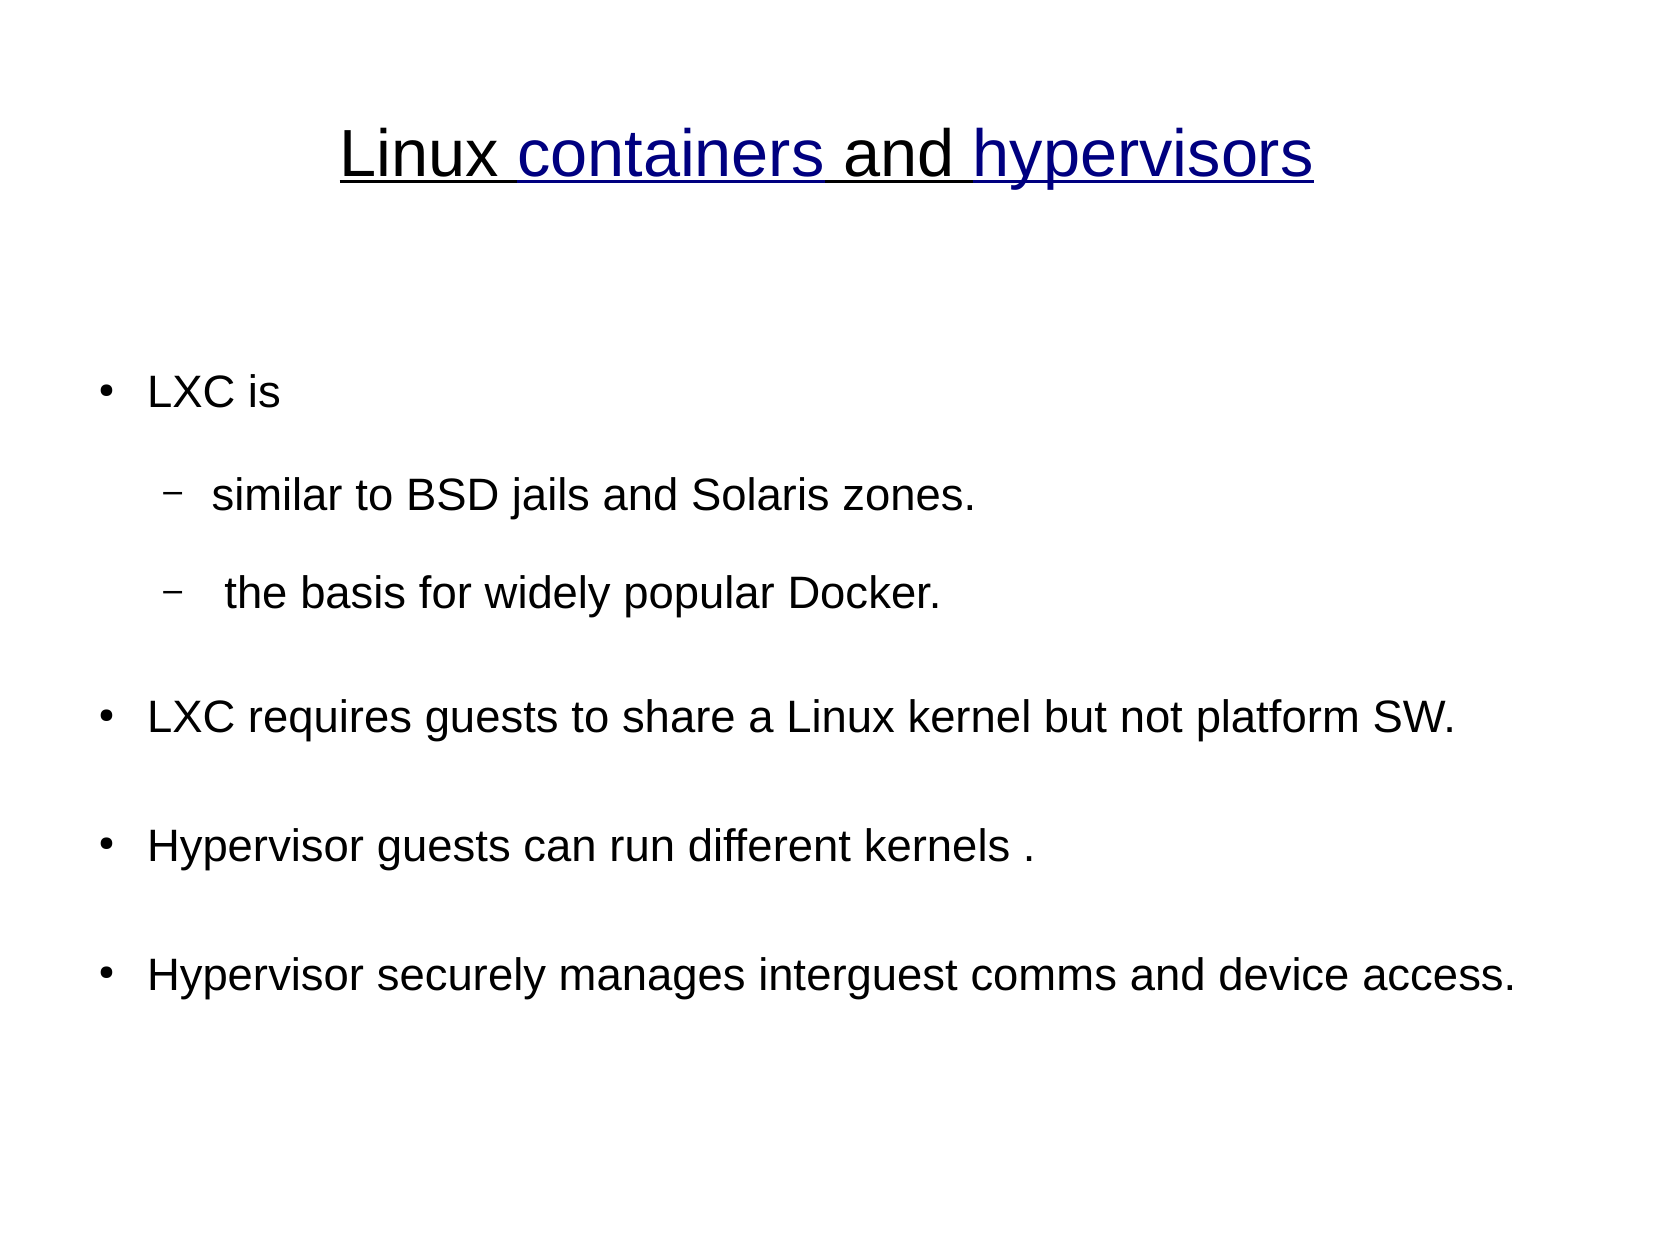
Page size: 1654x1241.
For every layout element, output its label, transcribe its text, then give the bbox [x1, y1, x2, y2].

list LXC is similar to BSD jails and Solaris zones. the basis for widely popular Docker. LXC requires guests to share a Linux kernel but not platform SW. Hypervisor guests can run different kernels . Hypervisor securely manages interguest comms and device access. [82, 315, 1571, 1010]
title Linux containers and hypervisors [82, 49, 1571, 257]
